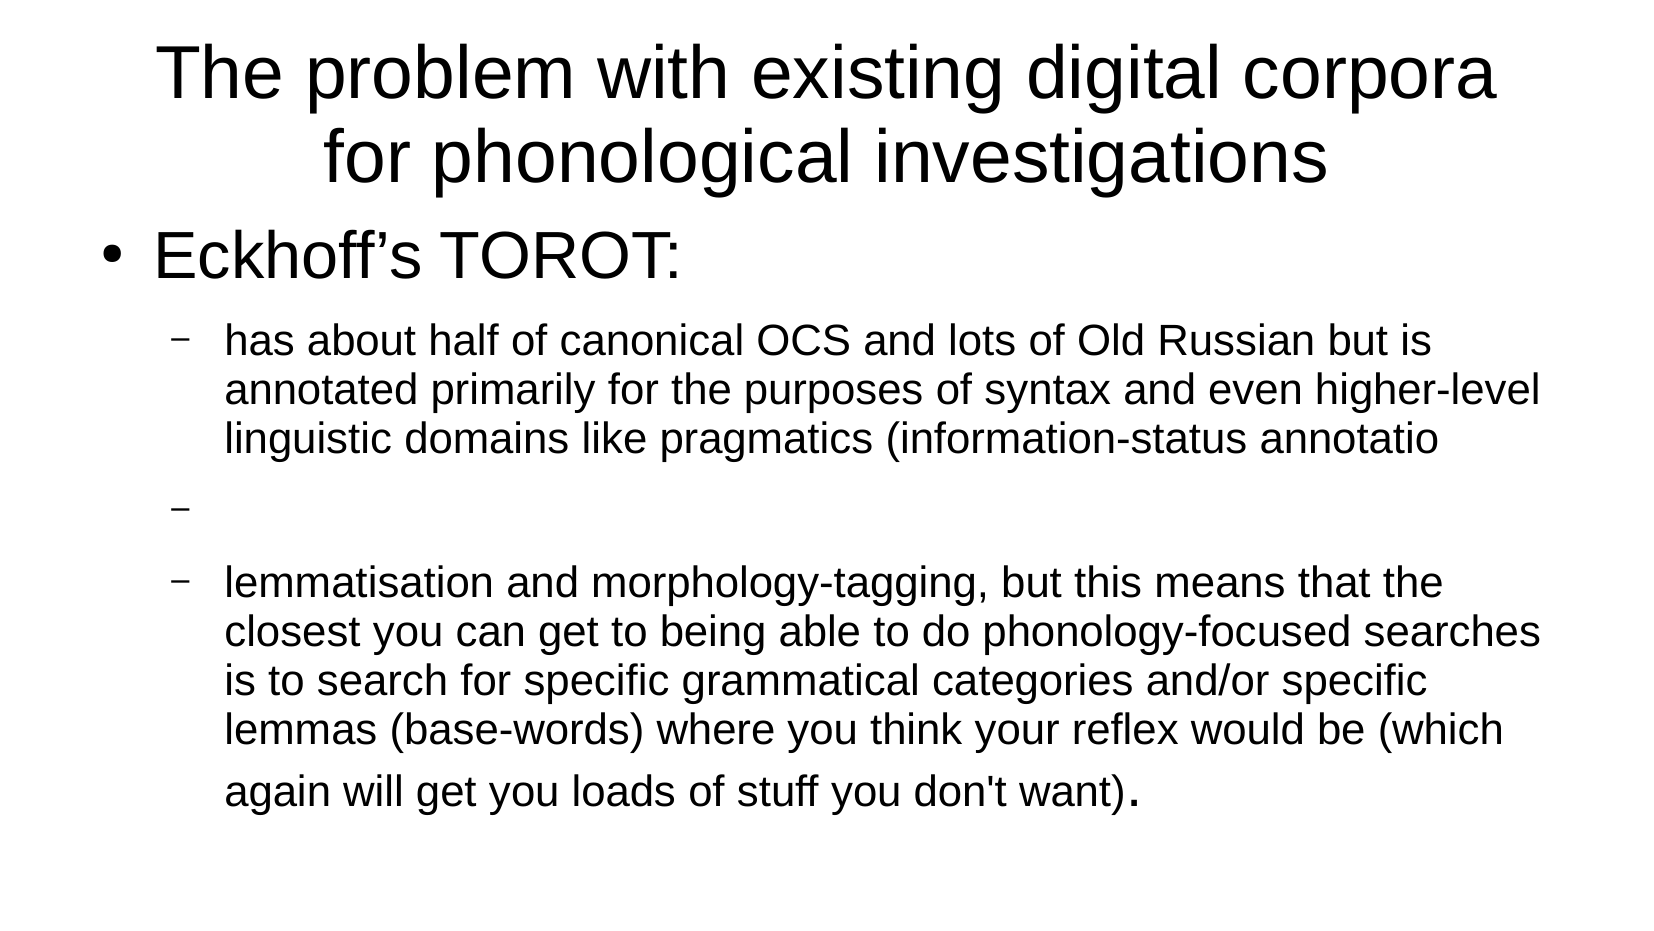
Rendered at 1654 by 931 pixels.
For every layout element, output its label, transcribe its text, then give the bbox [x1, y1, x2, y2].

title The problem with existing digital corpora for phonological investigations [82, 30, 1571, 199]
list Eckhoff’s TOROT: has about half of canonical OCS and lots of Old Russian but is annotated primarily for the purposes of syntax and even higher-level linguistic domains like pragmatics (information-status annotatio lemmatisation and morphology-tagging, but this means that the closest you can get to being able to do phonology-focused searches is to search for specific grammatical categories and/or specific lemmas (base-words) where you think your reflex would be (which again will get you loads of stuff you don't want). [82, 217, 1571, 857]
